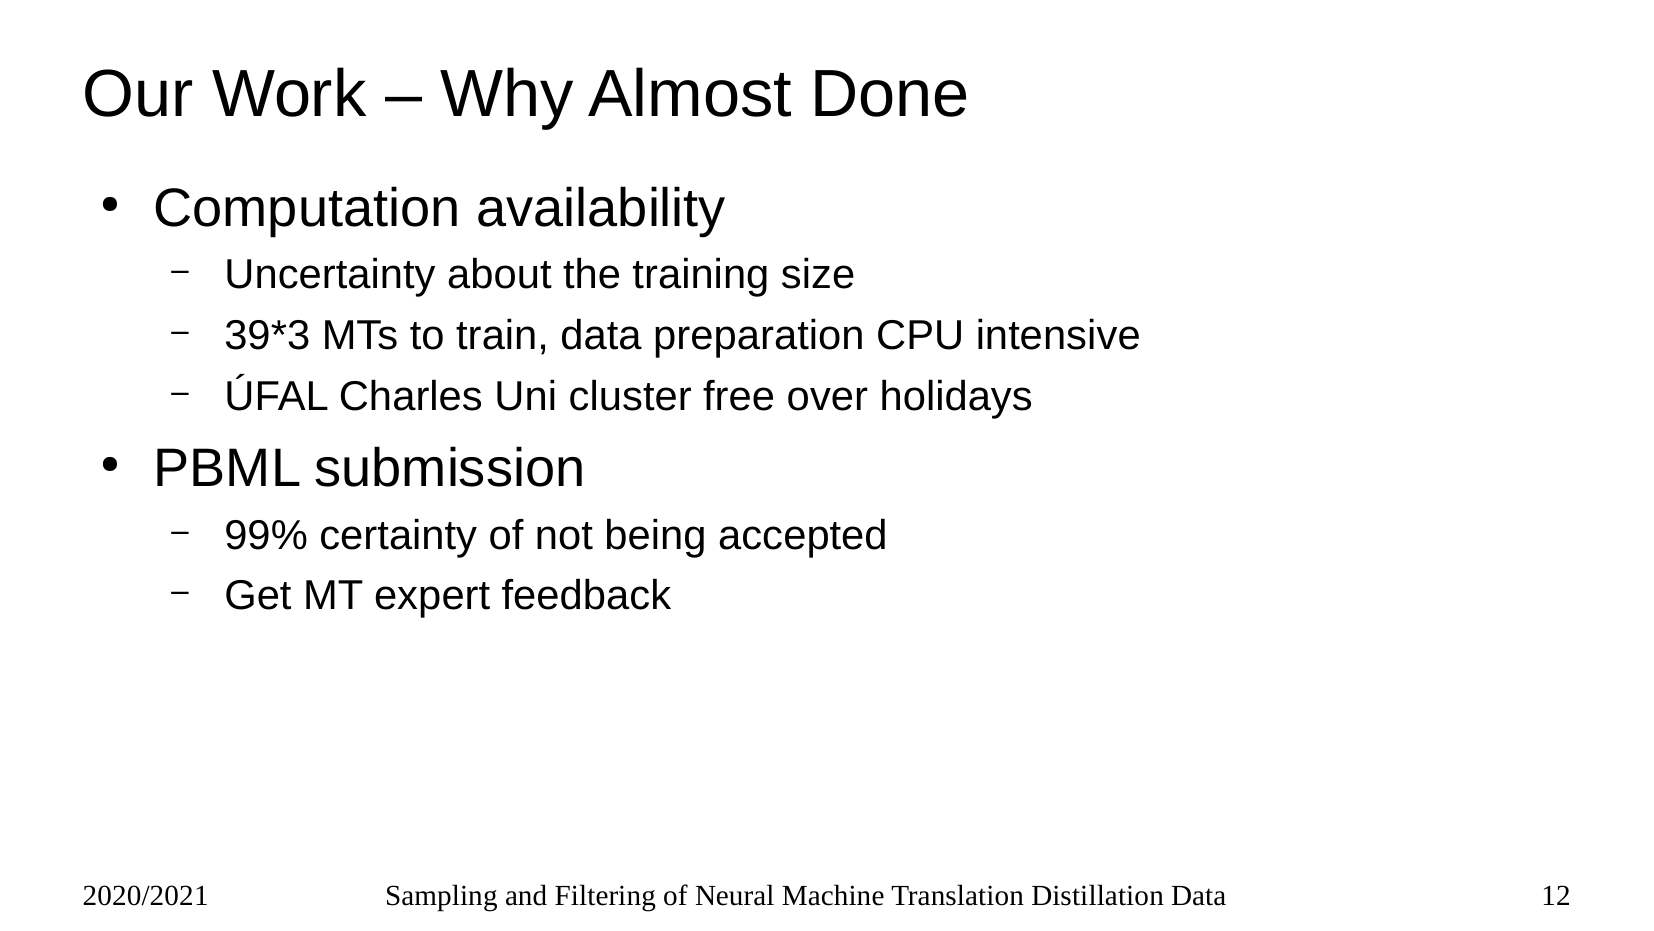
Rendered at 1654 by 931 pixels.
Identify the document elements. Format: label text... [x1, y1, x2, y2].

list Computation availability Uncertainty about the training size 39*3 MTs to train, data preparation CPU intensive ÚFAL Charles Uni cluster free over holidays PBML submission 99% certainty of not being accepted Get MT expert feedback [82, 187, 1571, 757]
title Our Work – Why Almost Done [82, 37, 1571, 151]
